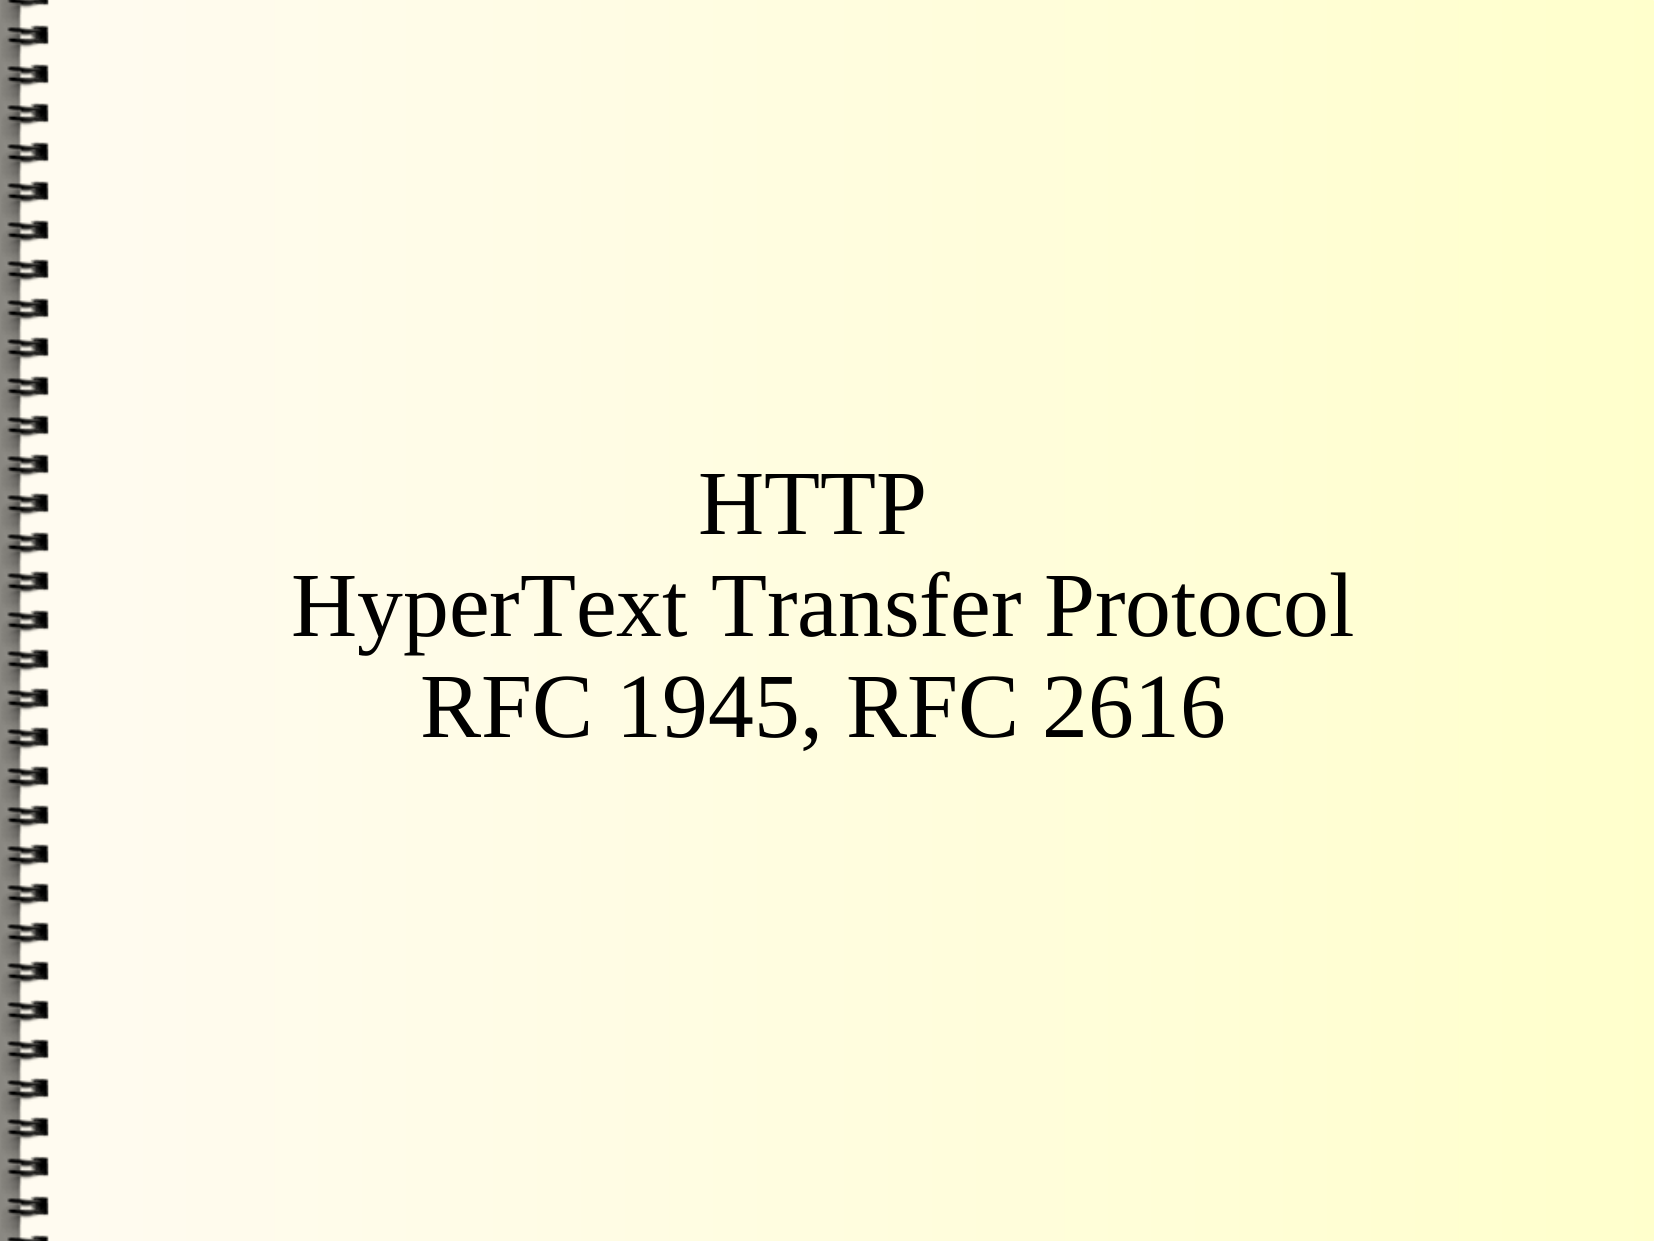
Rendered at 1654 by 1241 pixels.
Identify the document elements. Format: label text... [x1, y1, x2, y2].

picture [0, 0, 1654, 1241]
title HTTP HyperText Transfer Protocol RFC 1945, RFC 2616 [118, 452, 1531, 758]
